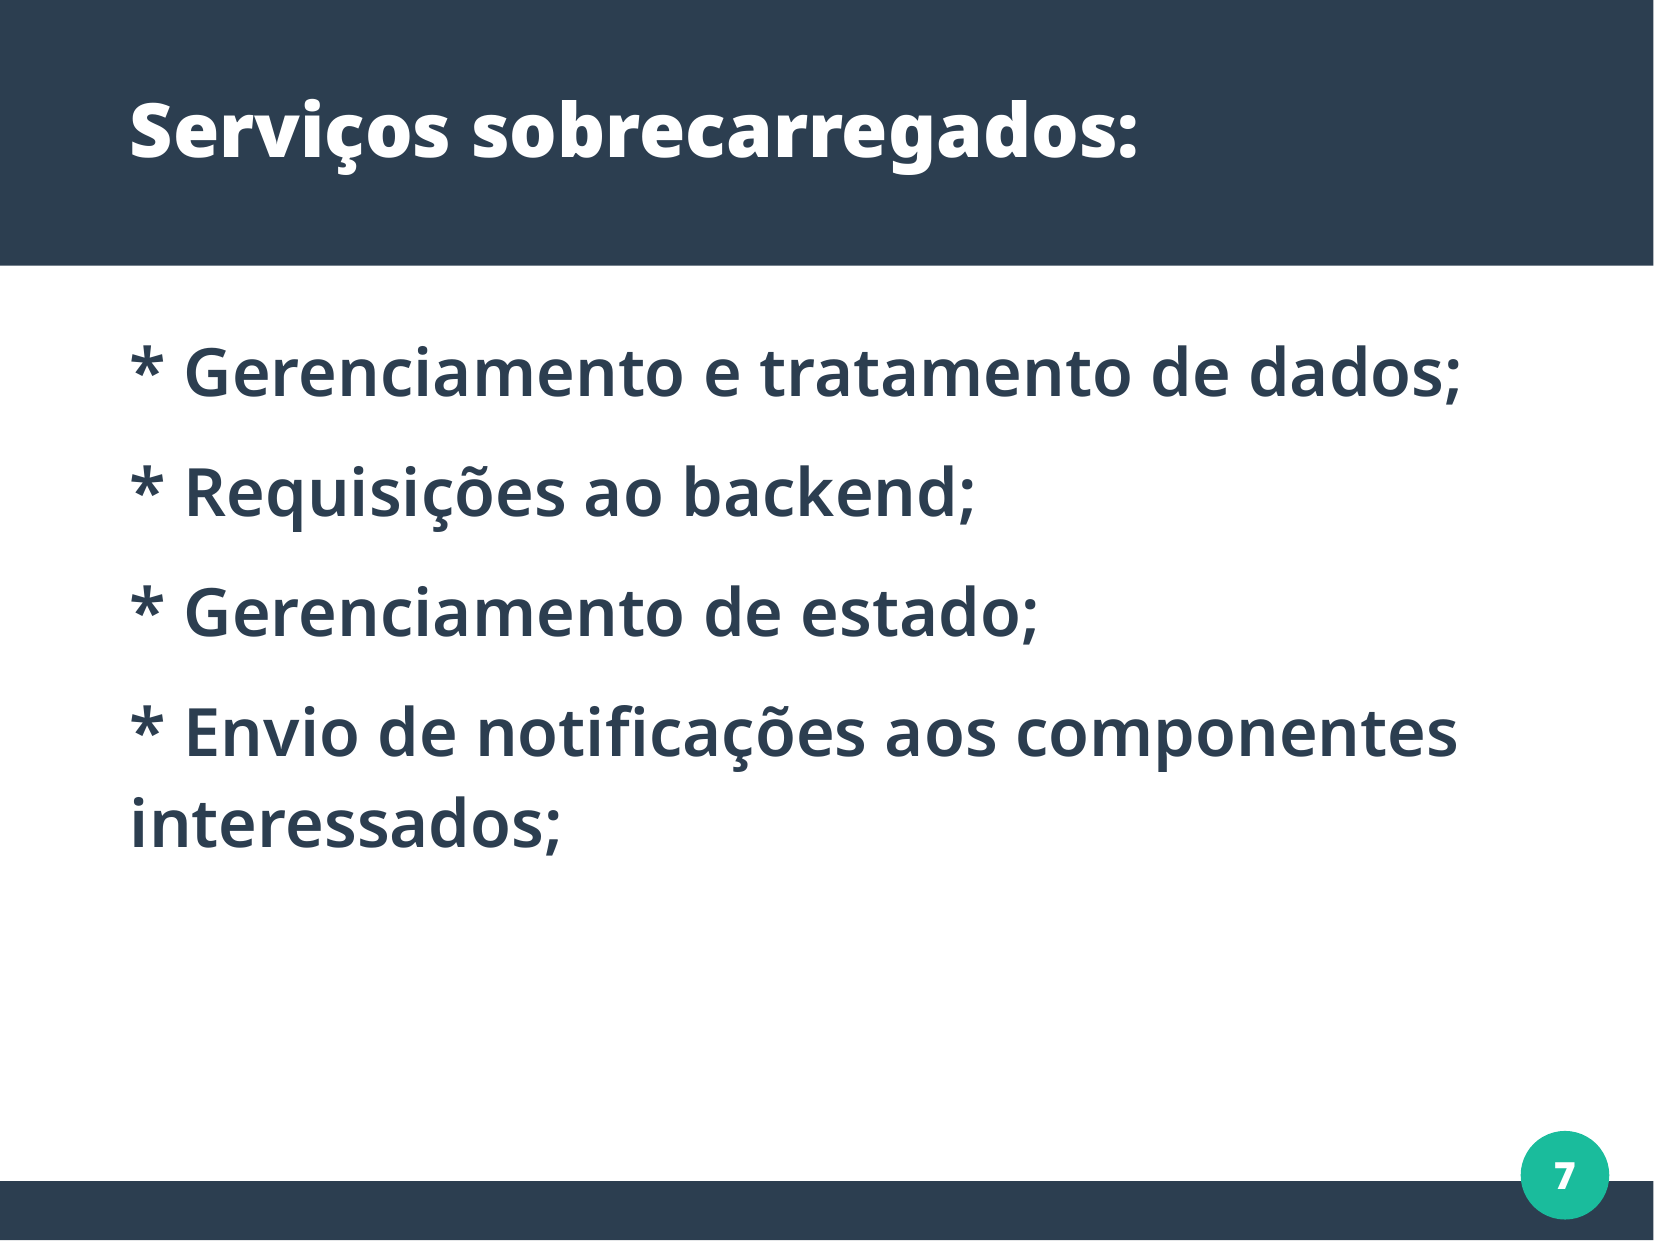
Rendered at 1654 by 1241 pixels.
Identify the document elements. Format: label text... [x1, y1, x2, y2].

title Serviços sobrecarregados: [59, 49, 1595, 207]
list * Gerenciamento e tratamento de dados; * Requisições ao backend; * Gerenciamento de estado; * Envio de notificações aos componentes interessados; [59, 324, 1595, 1152]
